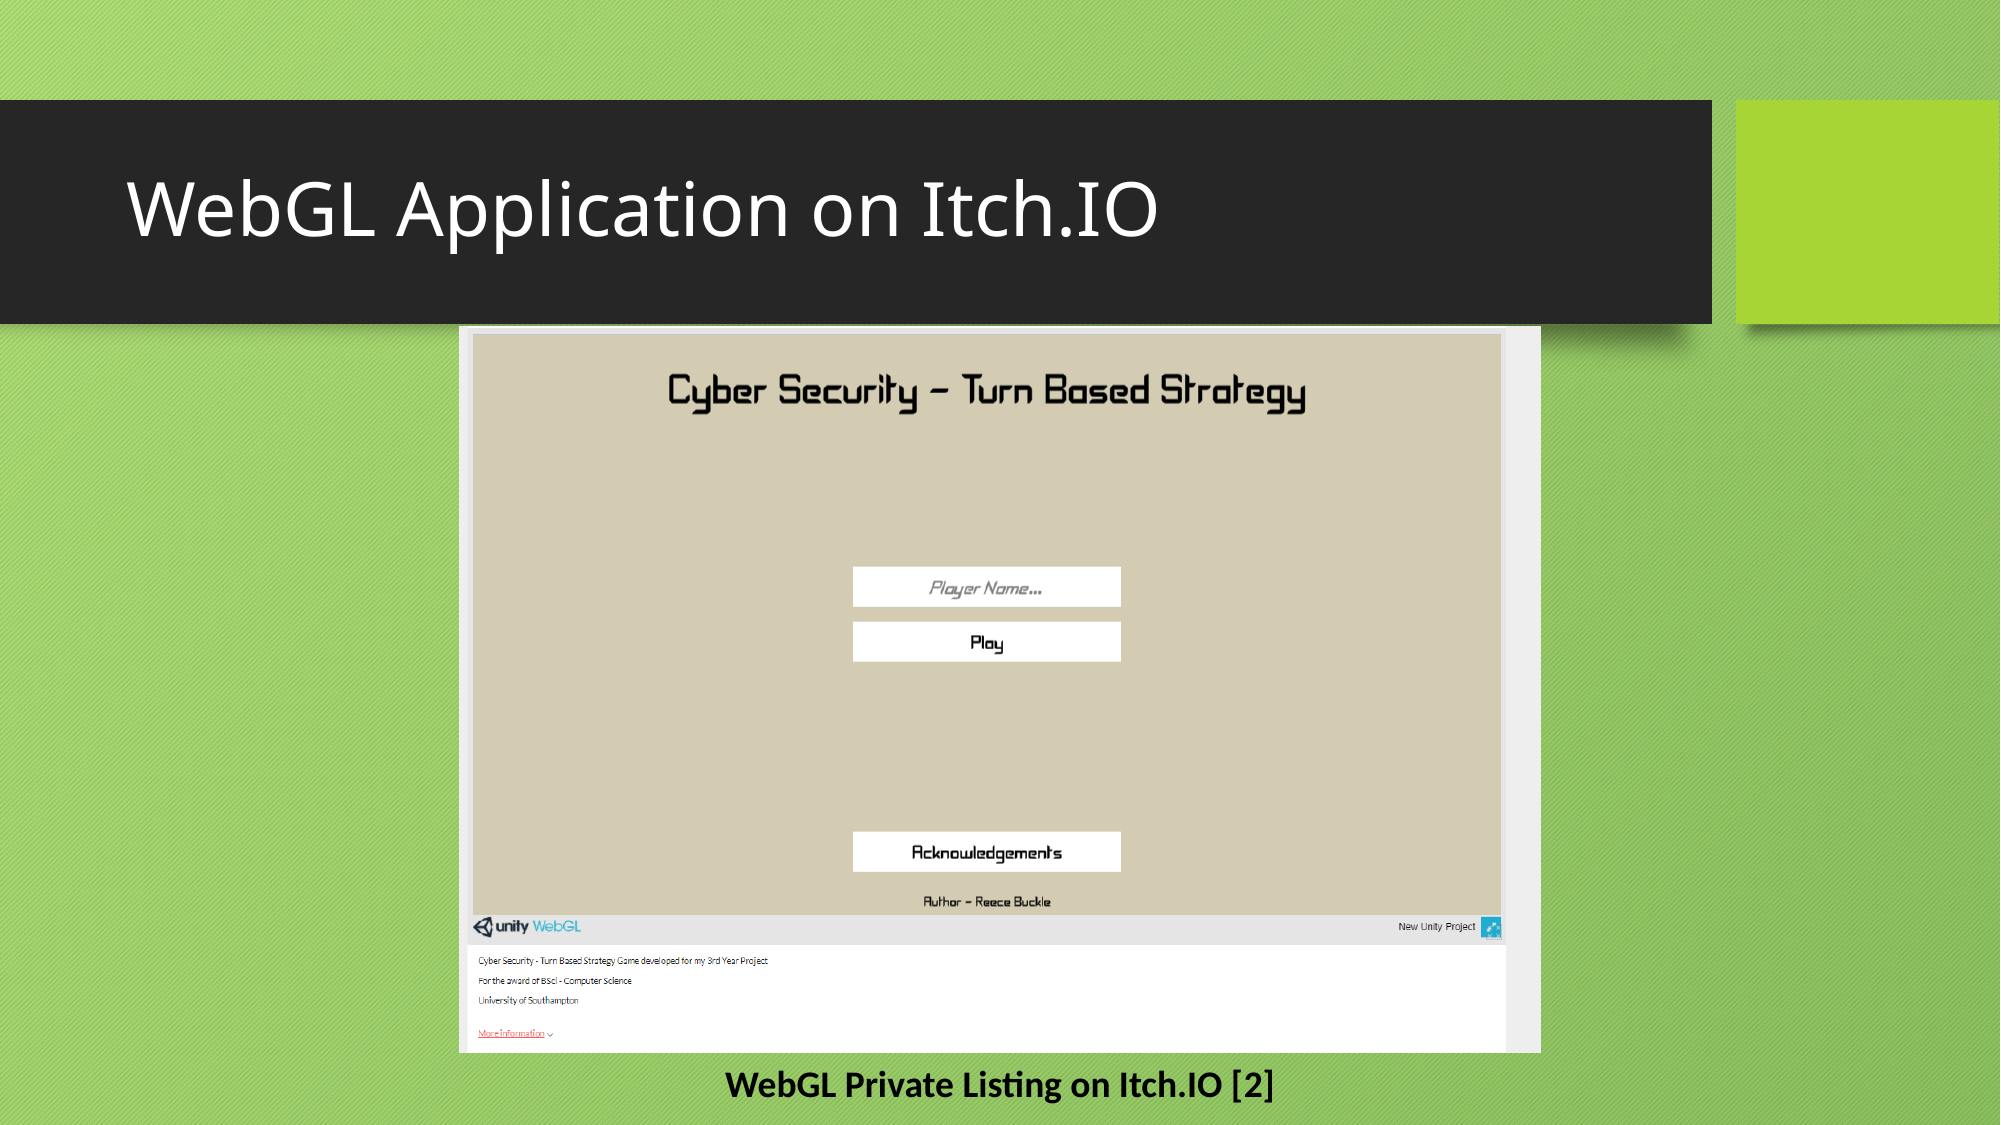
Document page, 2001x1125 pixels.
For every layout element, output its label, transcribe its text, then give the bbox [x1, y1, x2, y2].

text_box WebGL Private Listing on Itch.IO [2] [583, 1053, 1417, 1113]
picture [459, 326, 1541, 1053]
title WebGL Application on Itch.IO [111, 123, 1689, 301]
